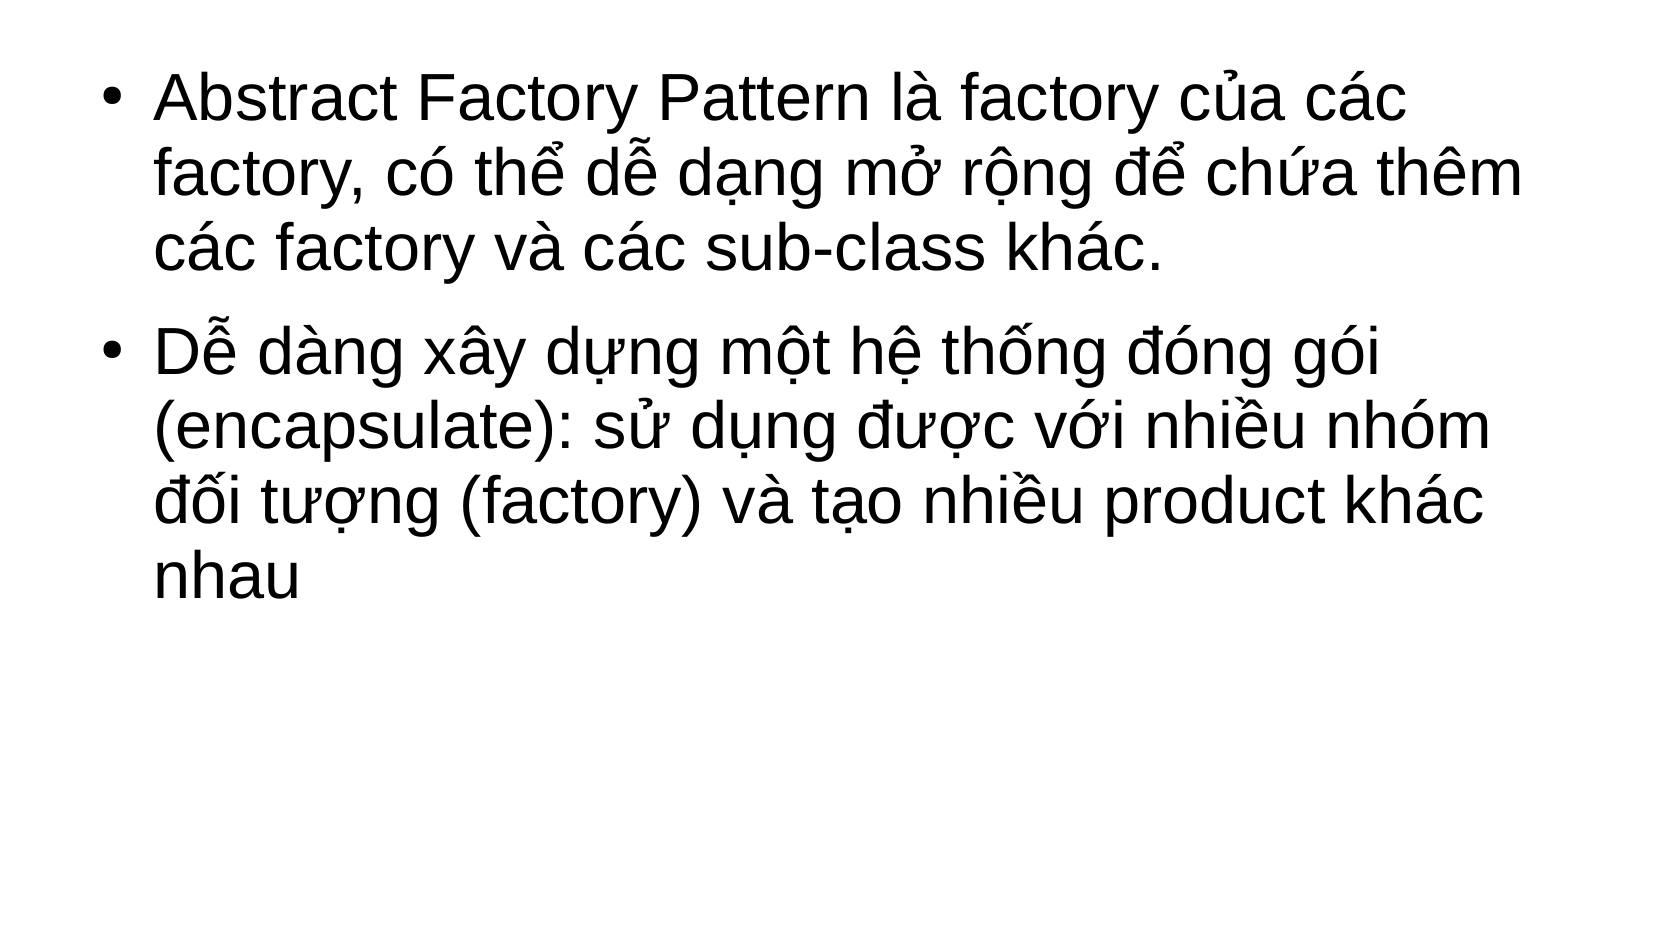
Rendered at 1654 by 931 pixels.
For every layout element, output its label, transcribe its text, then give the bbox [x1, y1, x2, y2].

list Abstract Factory Pattern là factory của các factory, có thể dễ dạng mở rộng để chứa thêm các factory và các sub-class khác. Dễ dàng xây dựng một hệ thống đóng gói (encapsulate): sử dụng được với nhiều nhóm đối tượng (factory) và tạo nhiều product khác nhau [82, 60, 1571, 758]
